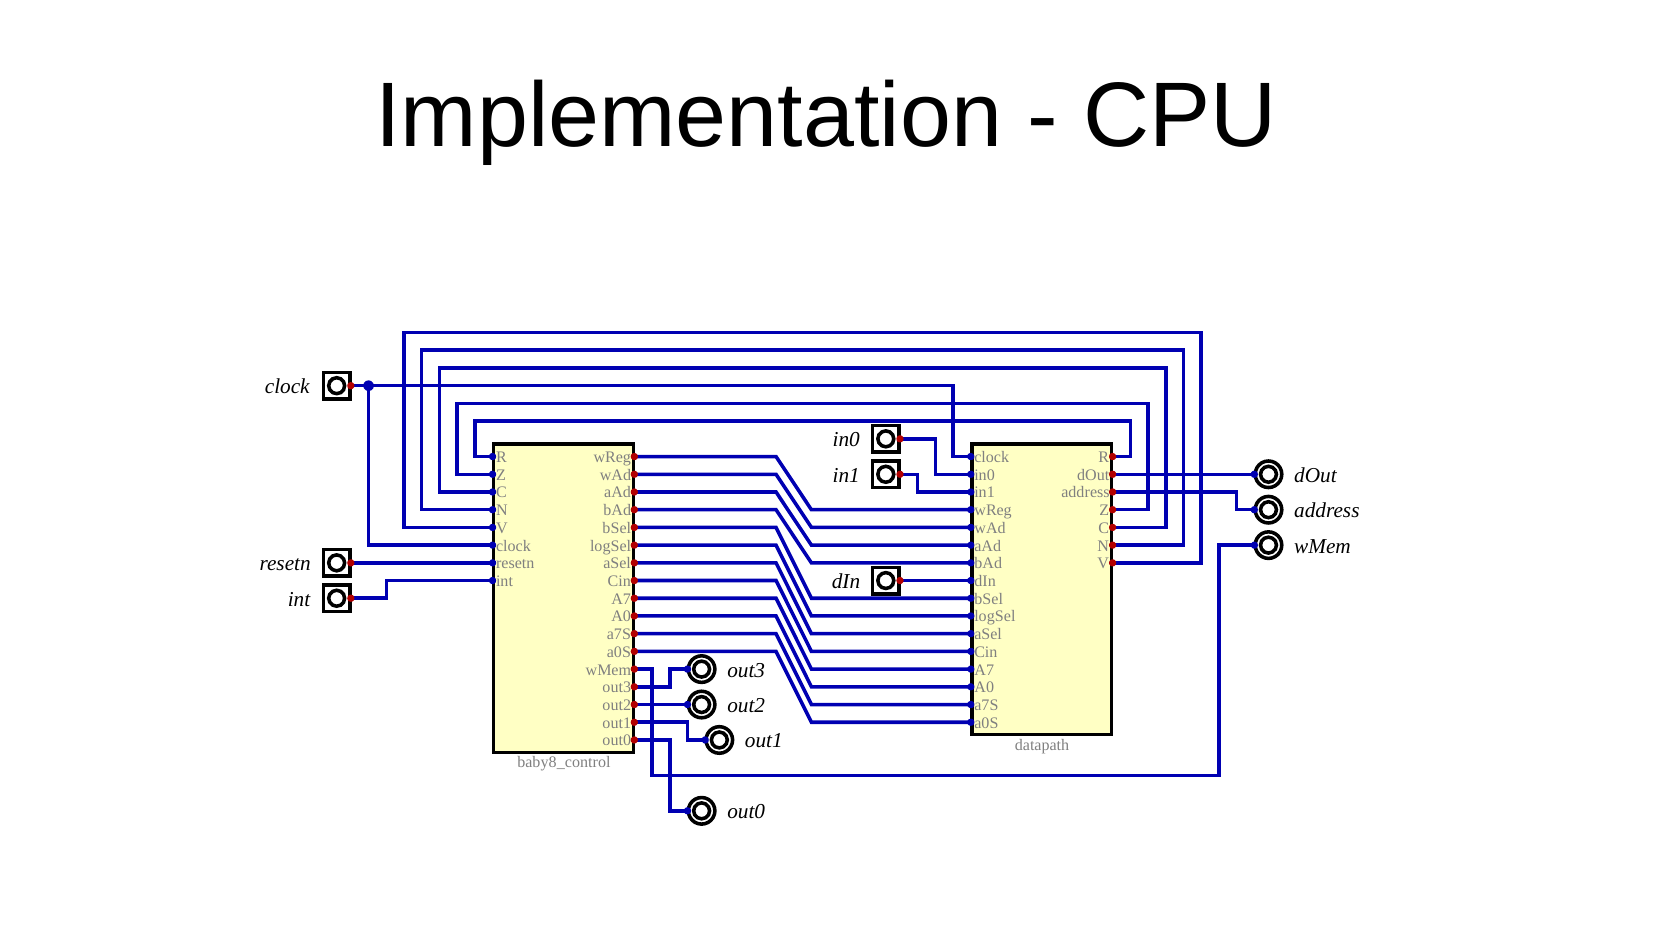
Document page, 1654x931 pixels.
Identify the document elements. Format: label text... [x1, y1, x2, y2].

picture [242, 330, 1381, 827]
title Implementation - CPU [82, 37, 1571, 193]
